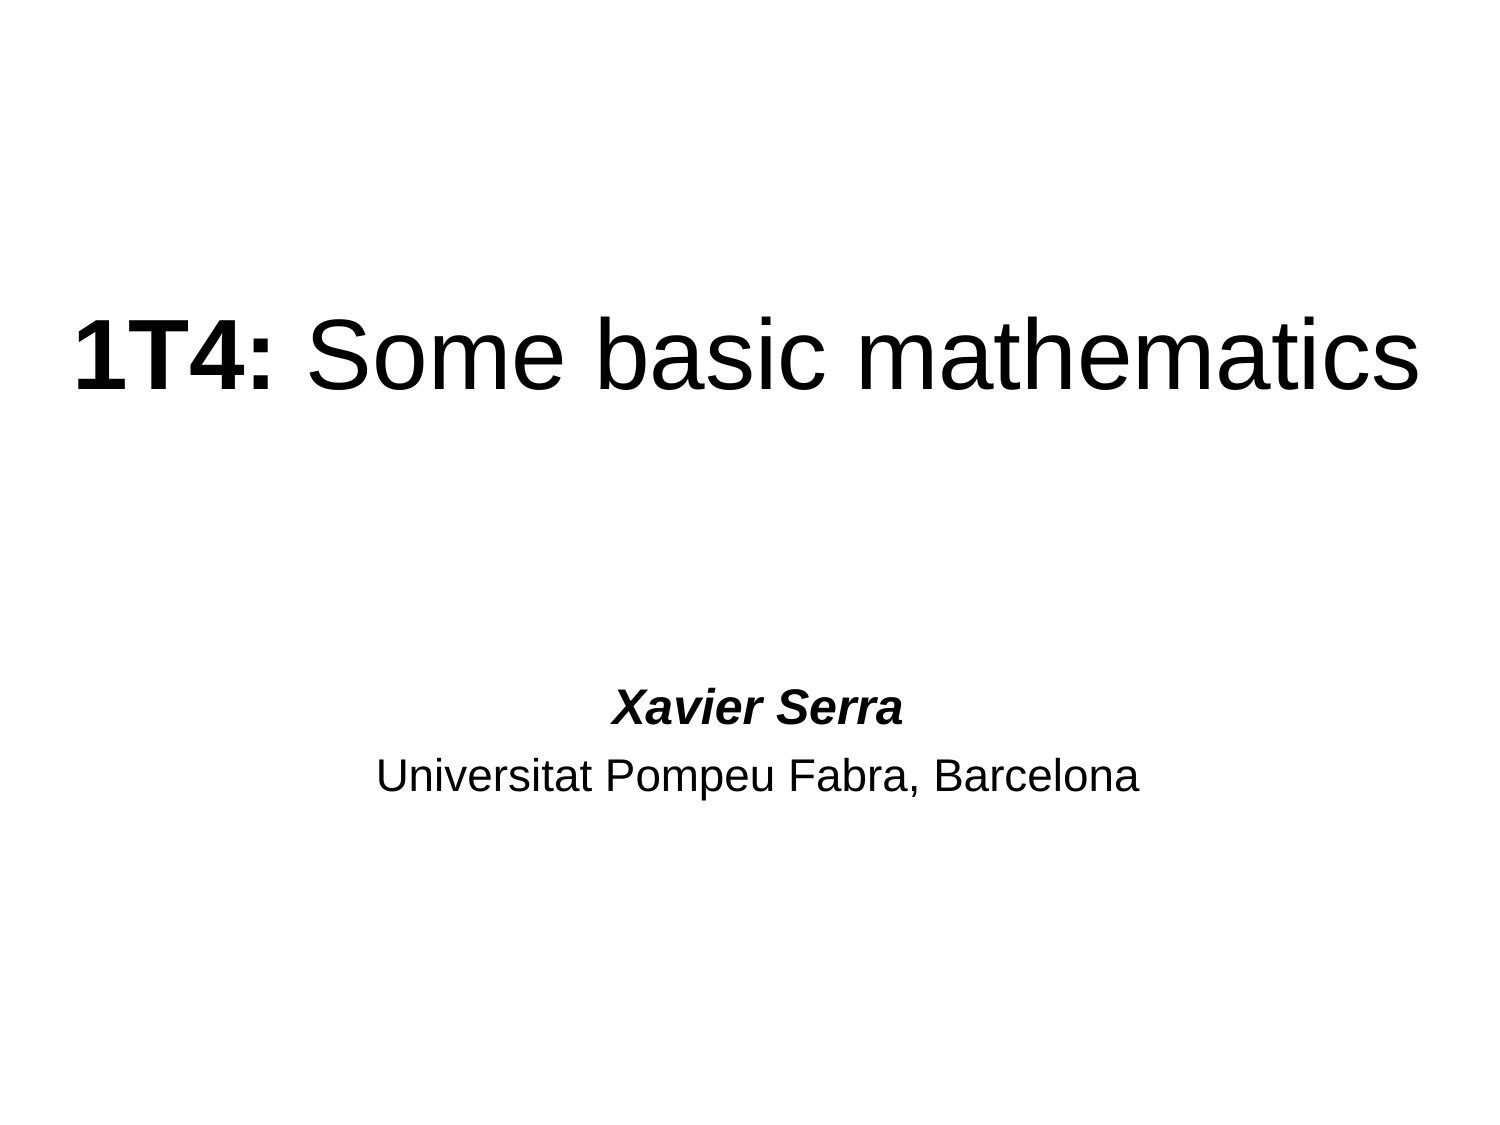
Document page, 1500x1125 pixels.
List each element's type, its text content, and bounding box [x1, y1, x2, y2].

text_box Xavier Serra Universitat Pompeu Fabra, Barcelona [301, 671, 1215, 956]
title 1T4: Some basic mathematics [57, 260, 1438, 449]
